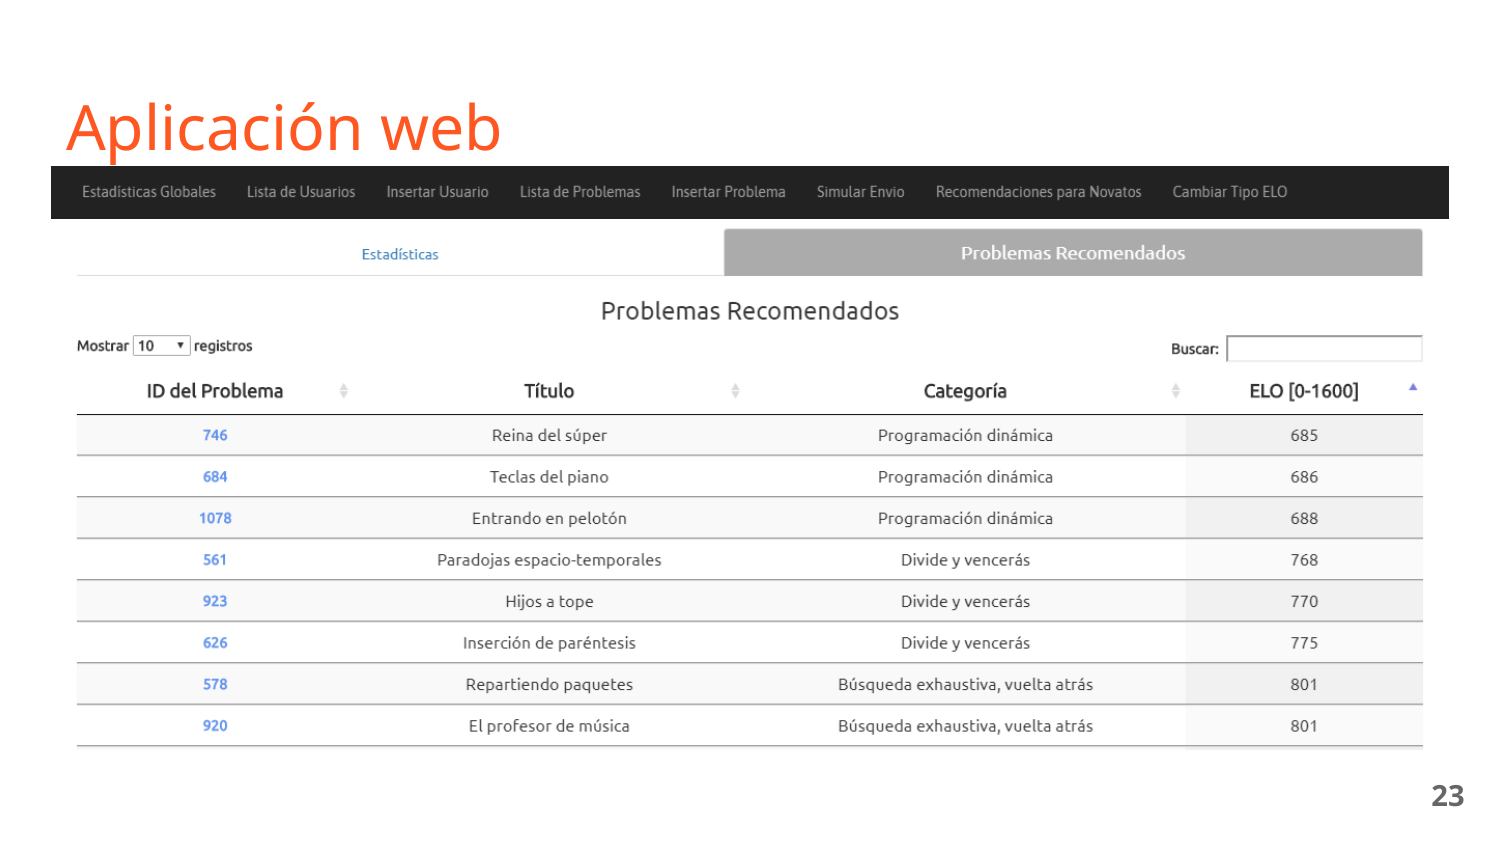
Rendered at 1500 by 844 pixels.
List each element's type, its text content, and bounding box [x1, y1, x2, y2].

title Aplicación web [51, 72, 1449, 166]
slide_number <number> [1389, 764, 1480, 830]
picture [51, 166, 1449, 750]
